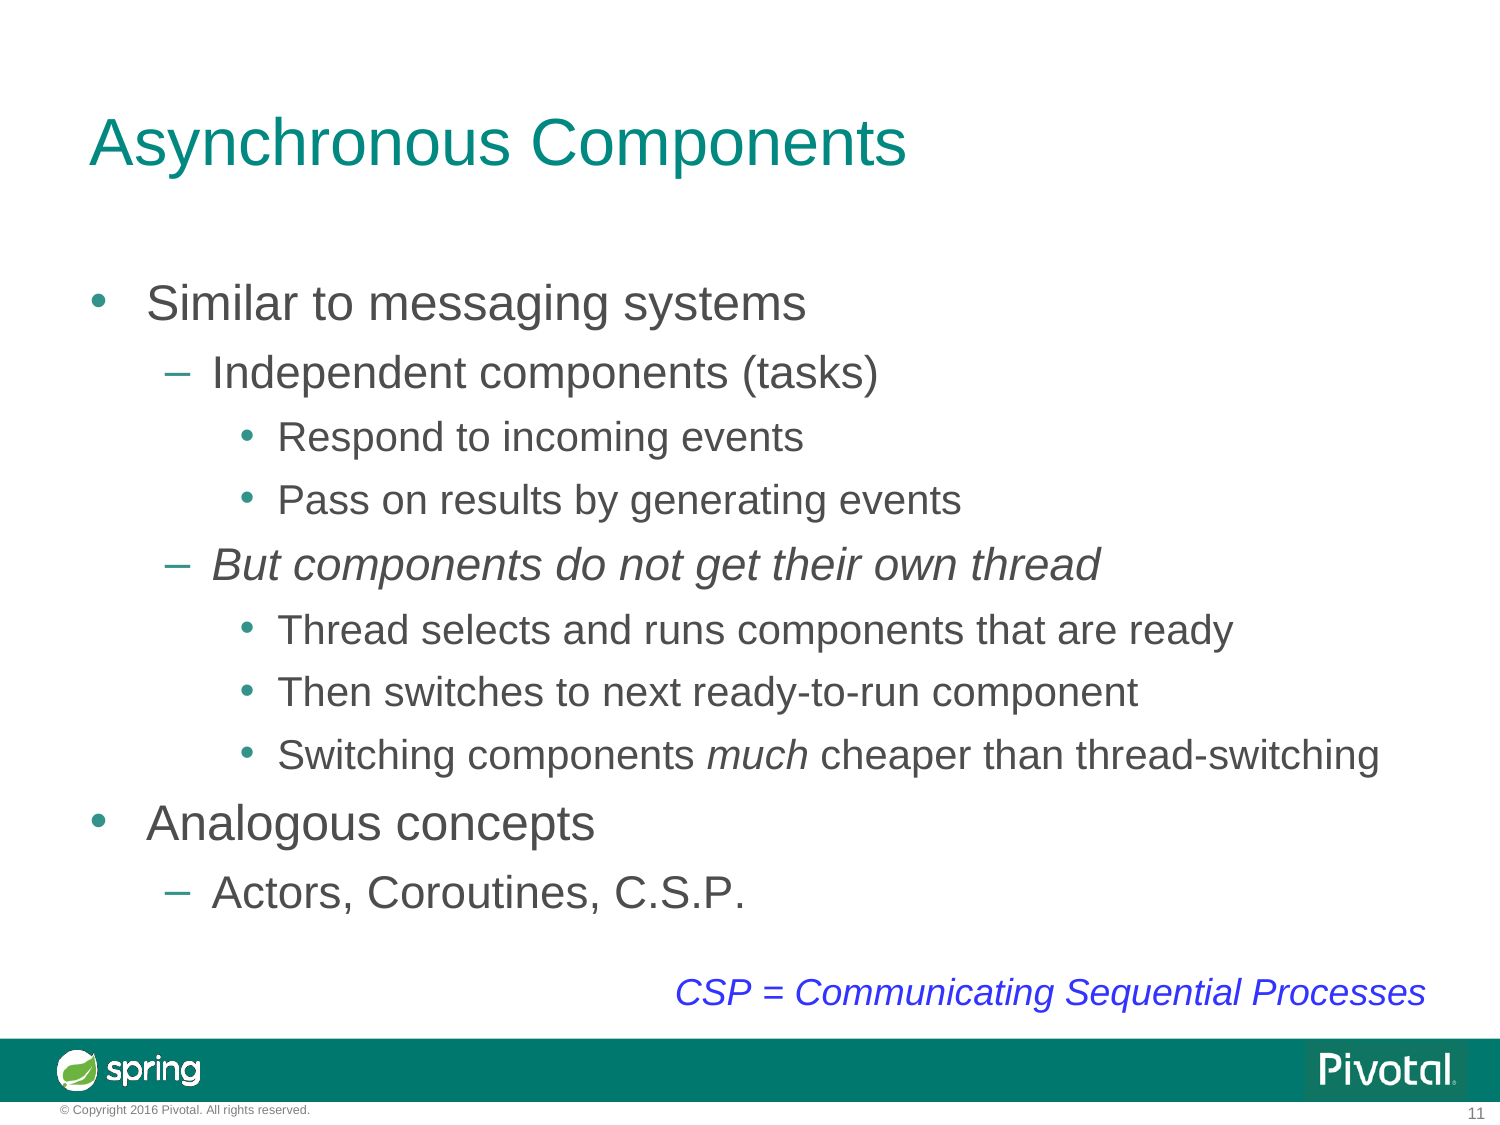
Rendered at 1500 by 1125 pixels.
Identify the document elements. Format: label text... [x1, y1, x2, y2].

list Similar to messaging systems Independent components (tasks) Respond to incoming events Pass on results by generating events But components do not get their own thread Thread selects and runs components that are ready Then switches to next ready-to-run component Switching components much cheaper than thread-switching Analogous concepts Actors, Coroutines, C.S.P. [75, 262, 1426, 1005]
text_box CSP = Communicating Sequential Processes [660, 960, 1471, 1031]
picture [32, 1039, 210, 1101]
picture [1305, 1041, 1468, 1100]
title Asynchronous Components [75, 45, 1426, 233]
